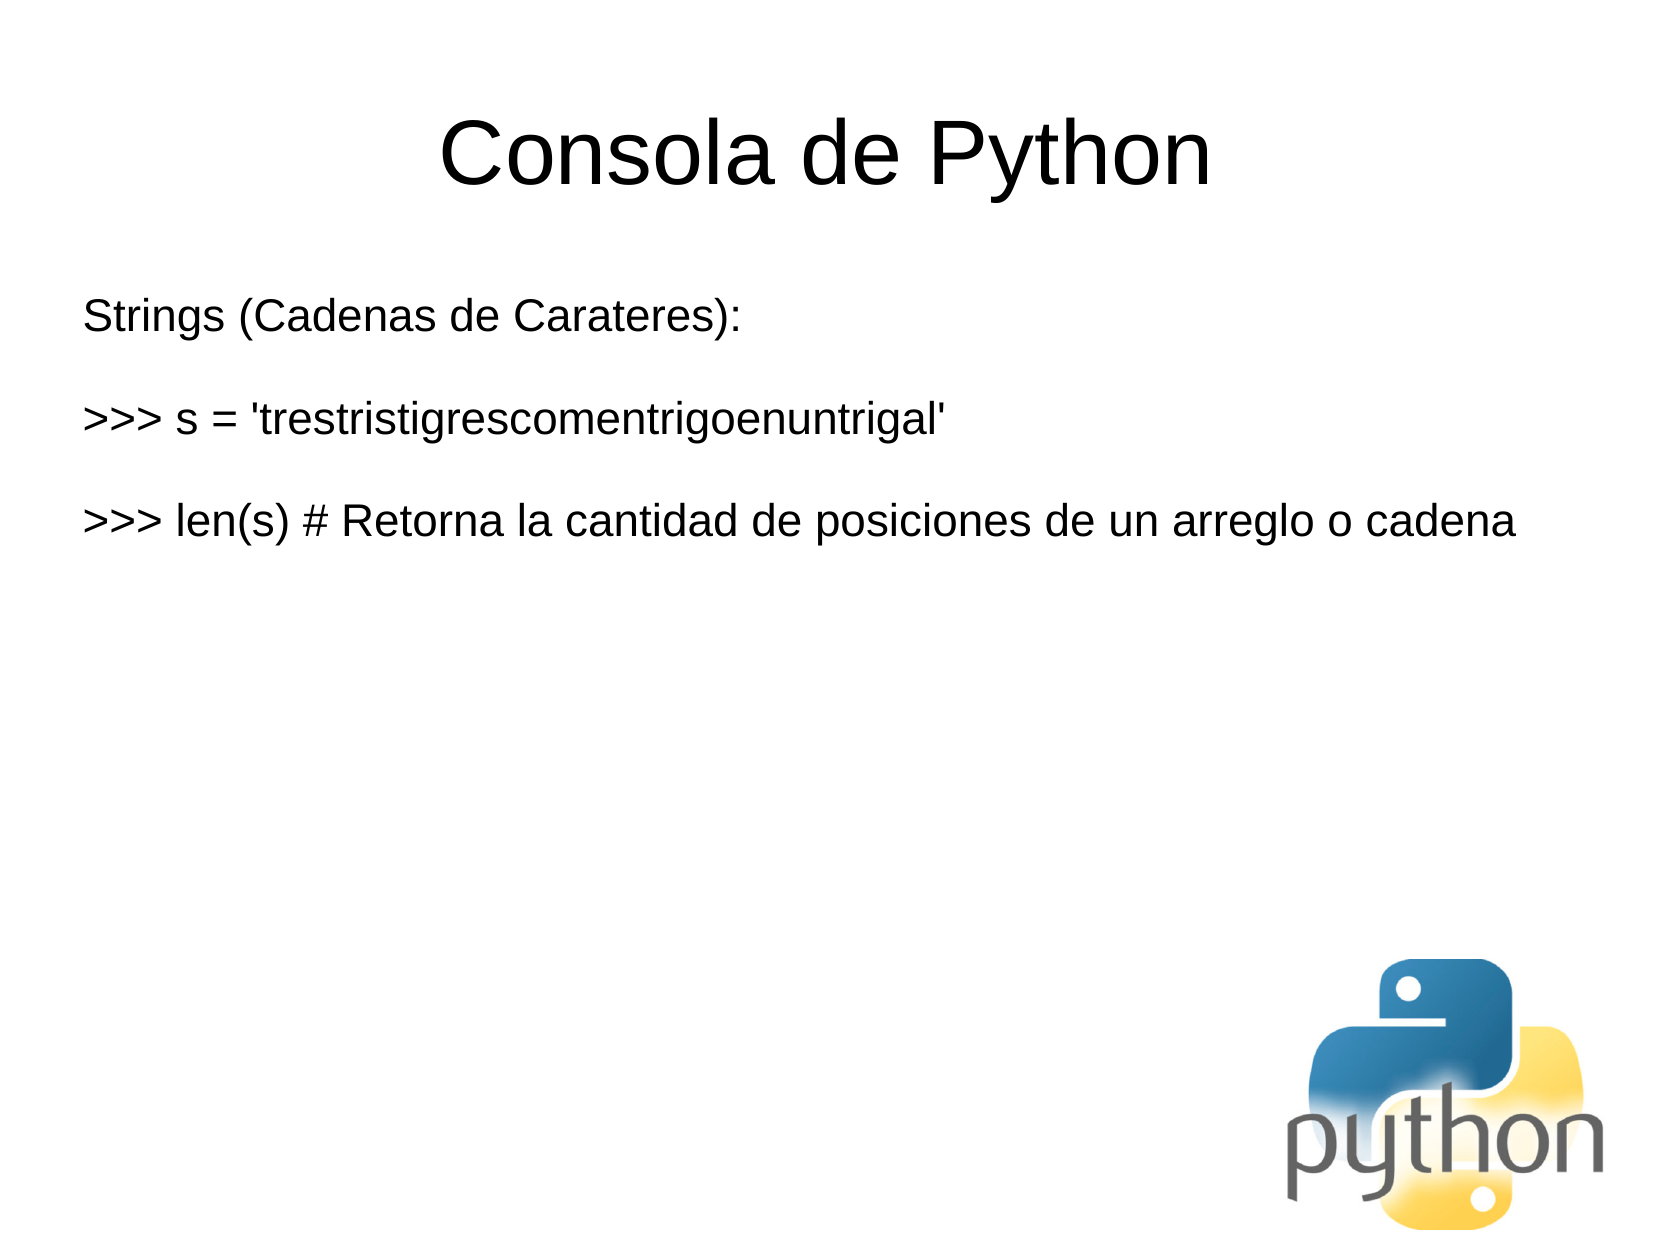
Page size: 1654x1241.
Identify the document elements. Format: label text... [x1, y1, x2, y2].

subtitle Strings (Cadenas de Carateres): >>> s = 'trestristigrescomentrigoenuntrigal' >>> len(s) # Retorna la cantidad de posiciones de un arreglo o cadena [82, 290, 1571, 1010]
picture [1245, 959, 1646, 1231]
title Consola de Python [82, 49, 1571, 257]
